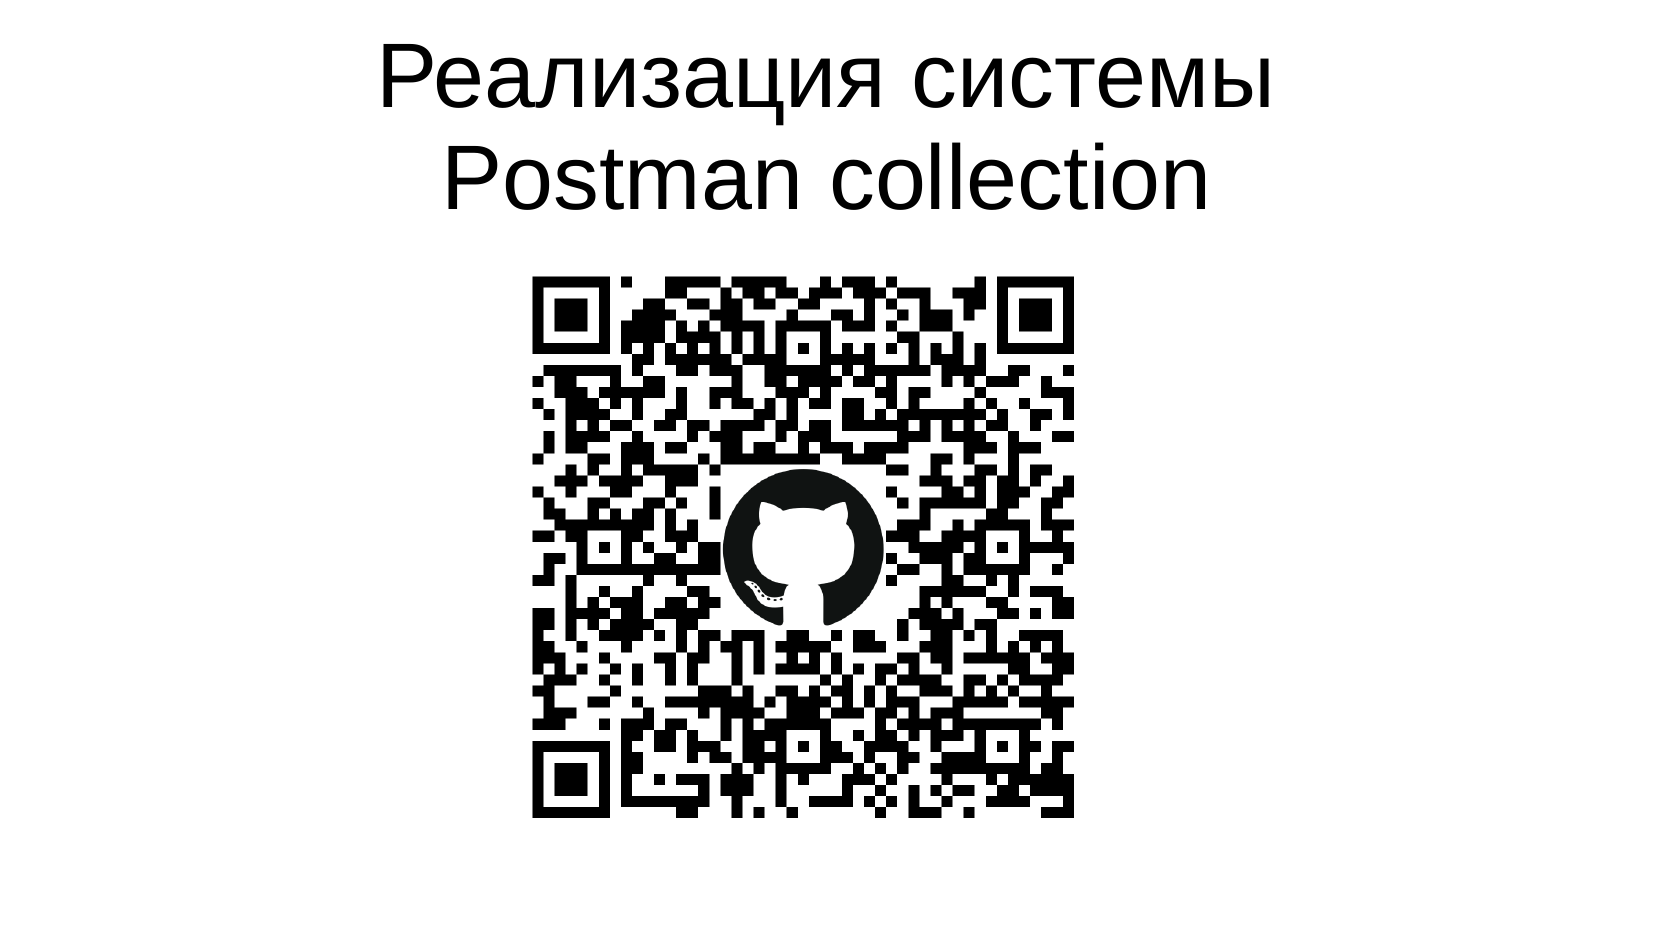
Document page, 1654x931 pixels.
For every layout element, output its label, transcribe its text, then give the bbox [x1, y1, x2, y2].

picture [510, 254, 1096, 841]
title Реализация системы Postman collection [82, 23, 1571, 230]
